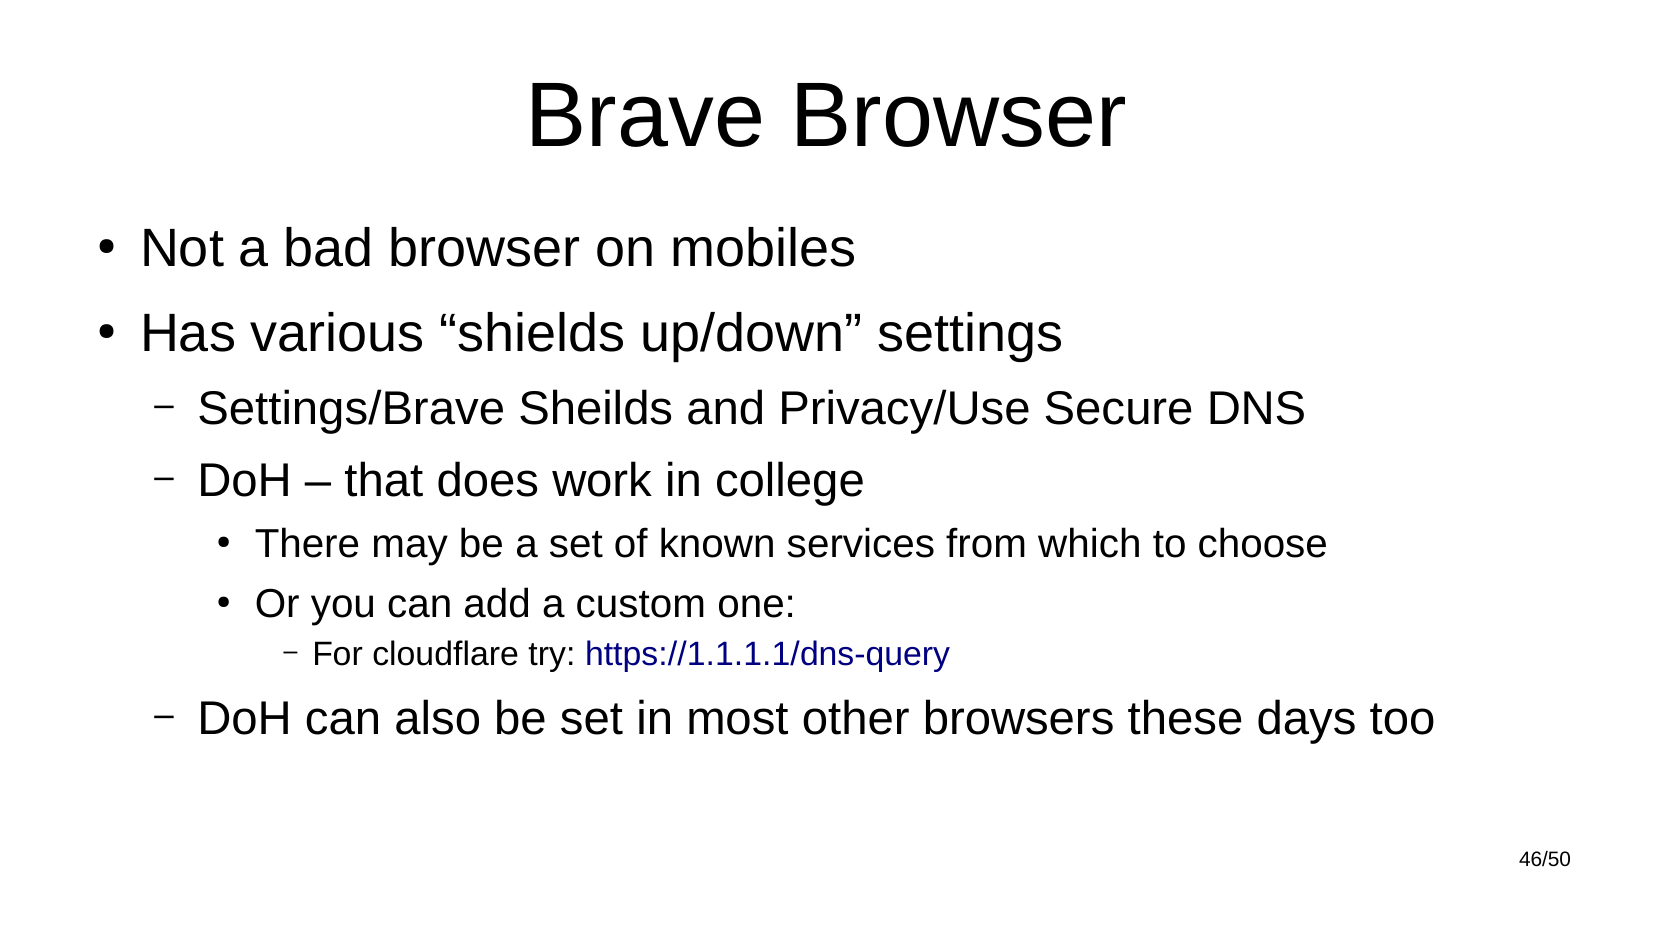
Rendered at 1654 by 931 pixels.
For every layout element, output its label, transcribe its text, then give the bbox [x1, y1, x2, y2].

title Brave Browser [82, 37, 1571, 193]
list Not a bad browser on mobiles Has various “shields up/down” settings Settings/Brave Sheilds and Privacy/Use Secure DNS DoH – that does work in college There may be a set of known services from which to choose Or you can add a custom one: For cloudflare try: https://1.1.1.1/dns-query DoH can also be set in most other browsers these days too [82, 217, 1571, 758]
